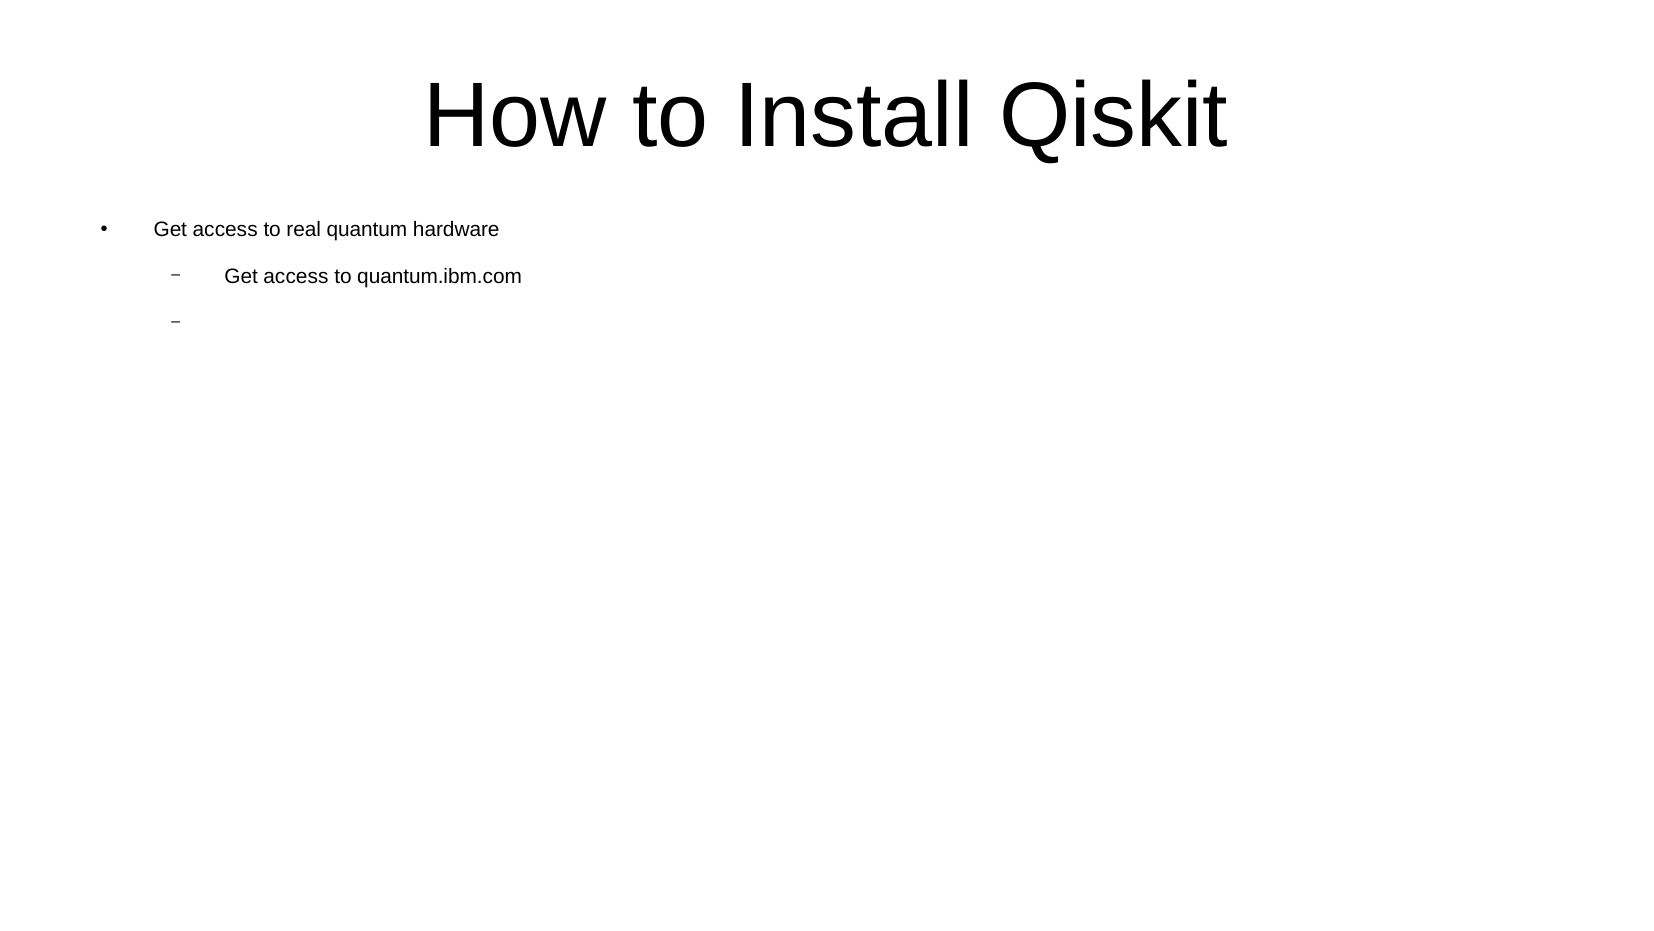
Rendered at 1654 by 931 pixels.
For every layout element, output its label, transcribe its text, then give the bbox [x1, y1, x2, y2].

list Get access to real quantum hardware Get access to quantum.ibm.com [82, 217, 1571, 758]
title How to Install Qiskit [82, 37, 1571, 193]
